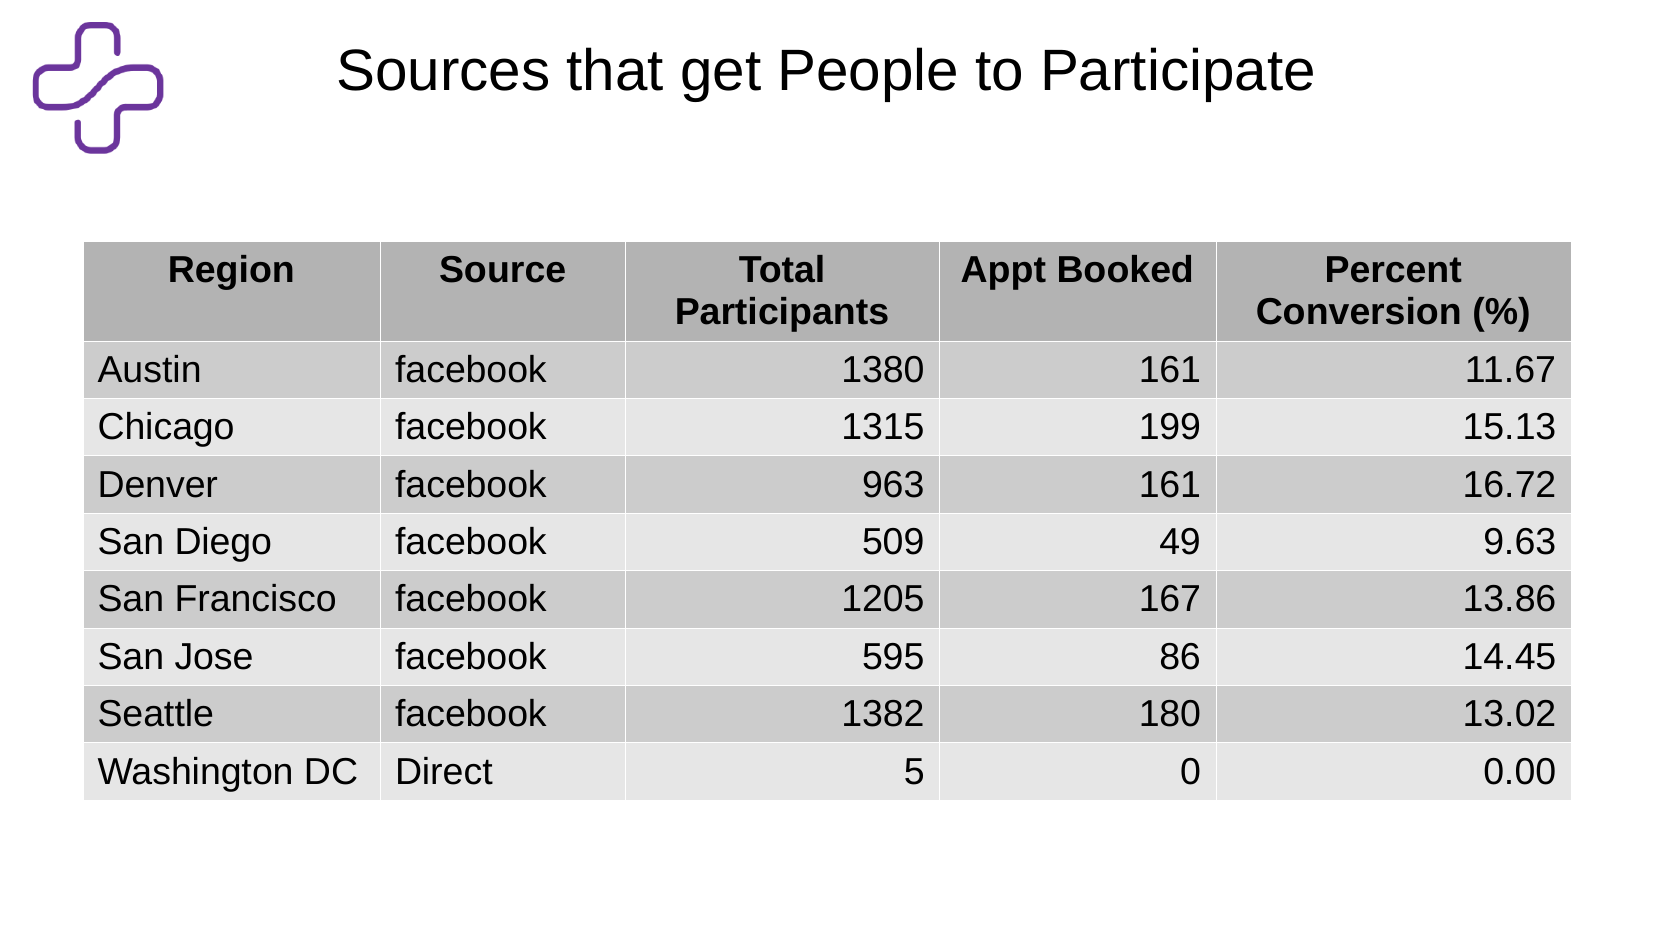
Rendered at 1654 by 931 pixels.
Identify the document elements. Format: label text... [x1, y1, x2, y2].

table_cell 963 [626, 456, 939, 513]
table_cell Washington DC [84, 743, 380, 800]
table_cell Direct [381, 743, 625, 800]
table_cell 16.72 [1217, 456, 1571, 513]
table_cell facebook [381, 514, 625, 570]
table_cell facebook [381, 456, 625, 513]
table_cell 0.00 [1217, 743, 1571, 800]
table_cell Chicago [84, 399, 380, 455]
table_cell 1315 [626, 399, 939, 455]
table_cell San Francisco [84, 571, 380, 628]
title Sources that get People to Participate [189, 11, 1571, 129]
table_cell San Jose [84, 629, 380, 685]
table_cell 13.86 [1217, 571, 1571, 628]
table_cell 199 [940, 399, 1216, 455]
table_header Source [381, 242, 625, 341]
table_cell 9.63 [1217, 514, 1571, 570]
table_cell 167 [940, 571, 1216, 628]
table_cell 1205 [626, 571, 939, 628]
table_cell Austin [84, 342, 380, 398]
table_cell San Diego [84, 514, 380, 570]
table_cell 509 [626, 514, 939, 570]
table_cell facebook [381, 686, 625, 742]
table_cell 14.45 [1217, 629, 1571, 685]
table_cell 49 [940, 514, 1216, 570]
table_cell Seattle [84, 686, 380, 742]
table_header Total Participants [626, 242, 939, 341]
table_cell 1380 [626, 342, 939, 398]
table_header Appt Booked [940, 242, 1216, 341]
table_cell 15.13 [1217, 399, 1571, 455]
table_cell facebook [381, 571, 625, 628]
table_cell Denver [84, 456, 380, 513]
table_cell facebook [381, 399, 625, 455]
table_cell 161 [940, 456, 1216, 513]
table_cell 11.67 [1217, 342, 1571, 398]
picture [0, 1, 189, 201]
table_cell 86 [940, 629, 1216, 685]
table_cell facebook [381, 629, 625, 685]
table_cell 5 [626, 743, 939, 800]
table_cell 0 [940, 743, 1216, 800]
table_cell 161 [940, 342, 1216, 398]
table_header Region [84, 242, 380, 341]
table_header Percent Conversion (%) [1217, 242, 1571, 341]
table_cell 180 [940, 686, 1216, 742]
table_cell 595 [626, 629, 939, 685]
table_cell facebook [381, 342, 625, 398]
table_cell 1382 [626, 686, 939, 742]
table_cell 13.02 [1217, 686, 1571, 742]
